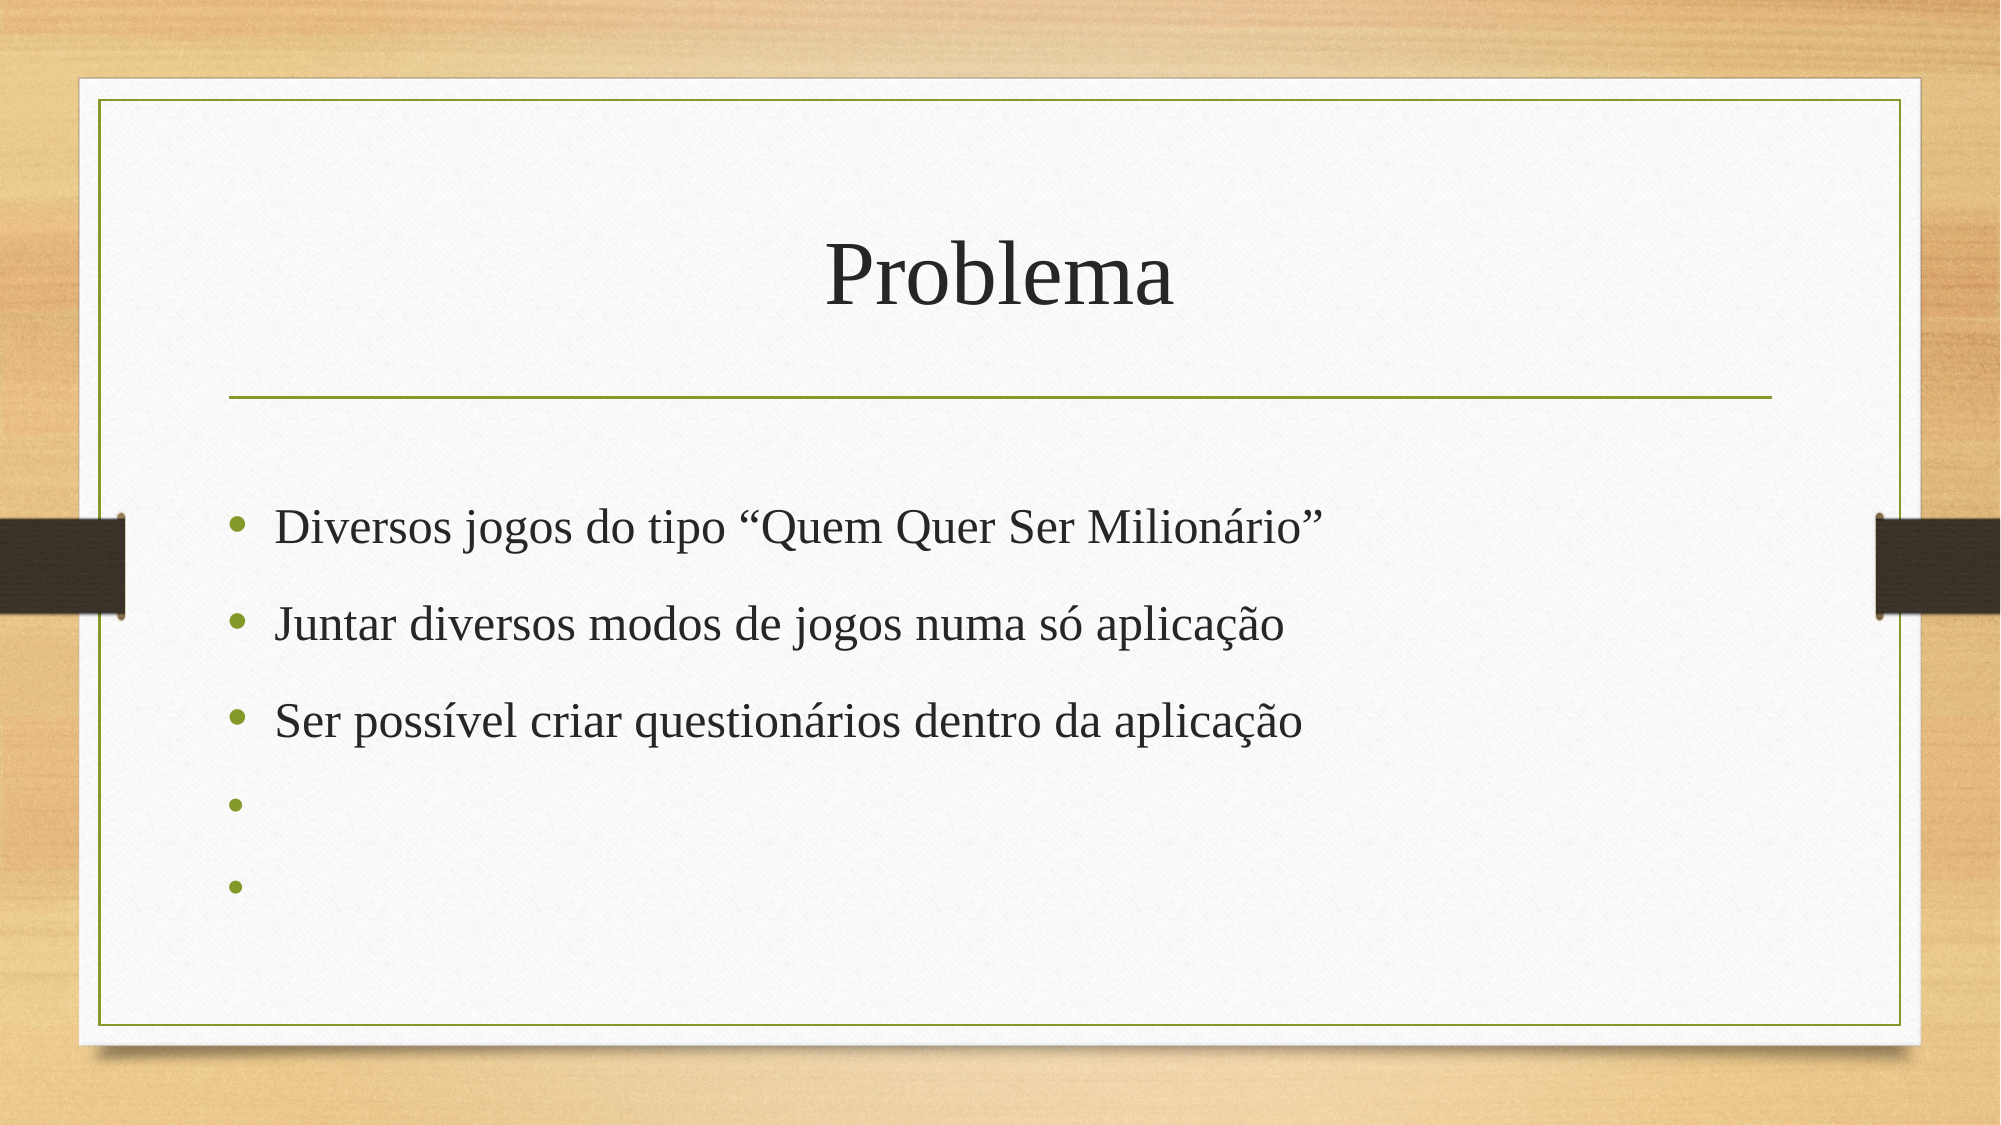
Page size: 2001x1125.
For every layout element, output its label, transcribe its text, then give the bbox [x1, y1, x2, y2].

list Diversos jogos do tipo “Quem Quer Ser Milionário” Juntar diversos modos de jogos numa só aplicação Ser possível criar questionários dentro da aplicação [212, 462, 1344, 919]
title Problema [212, 161, 1788, 376]
